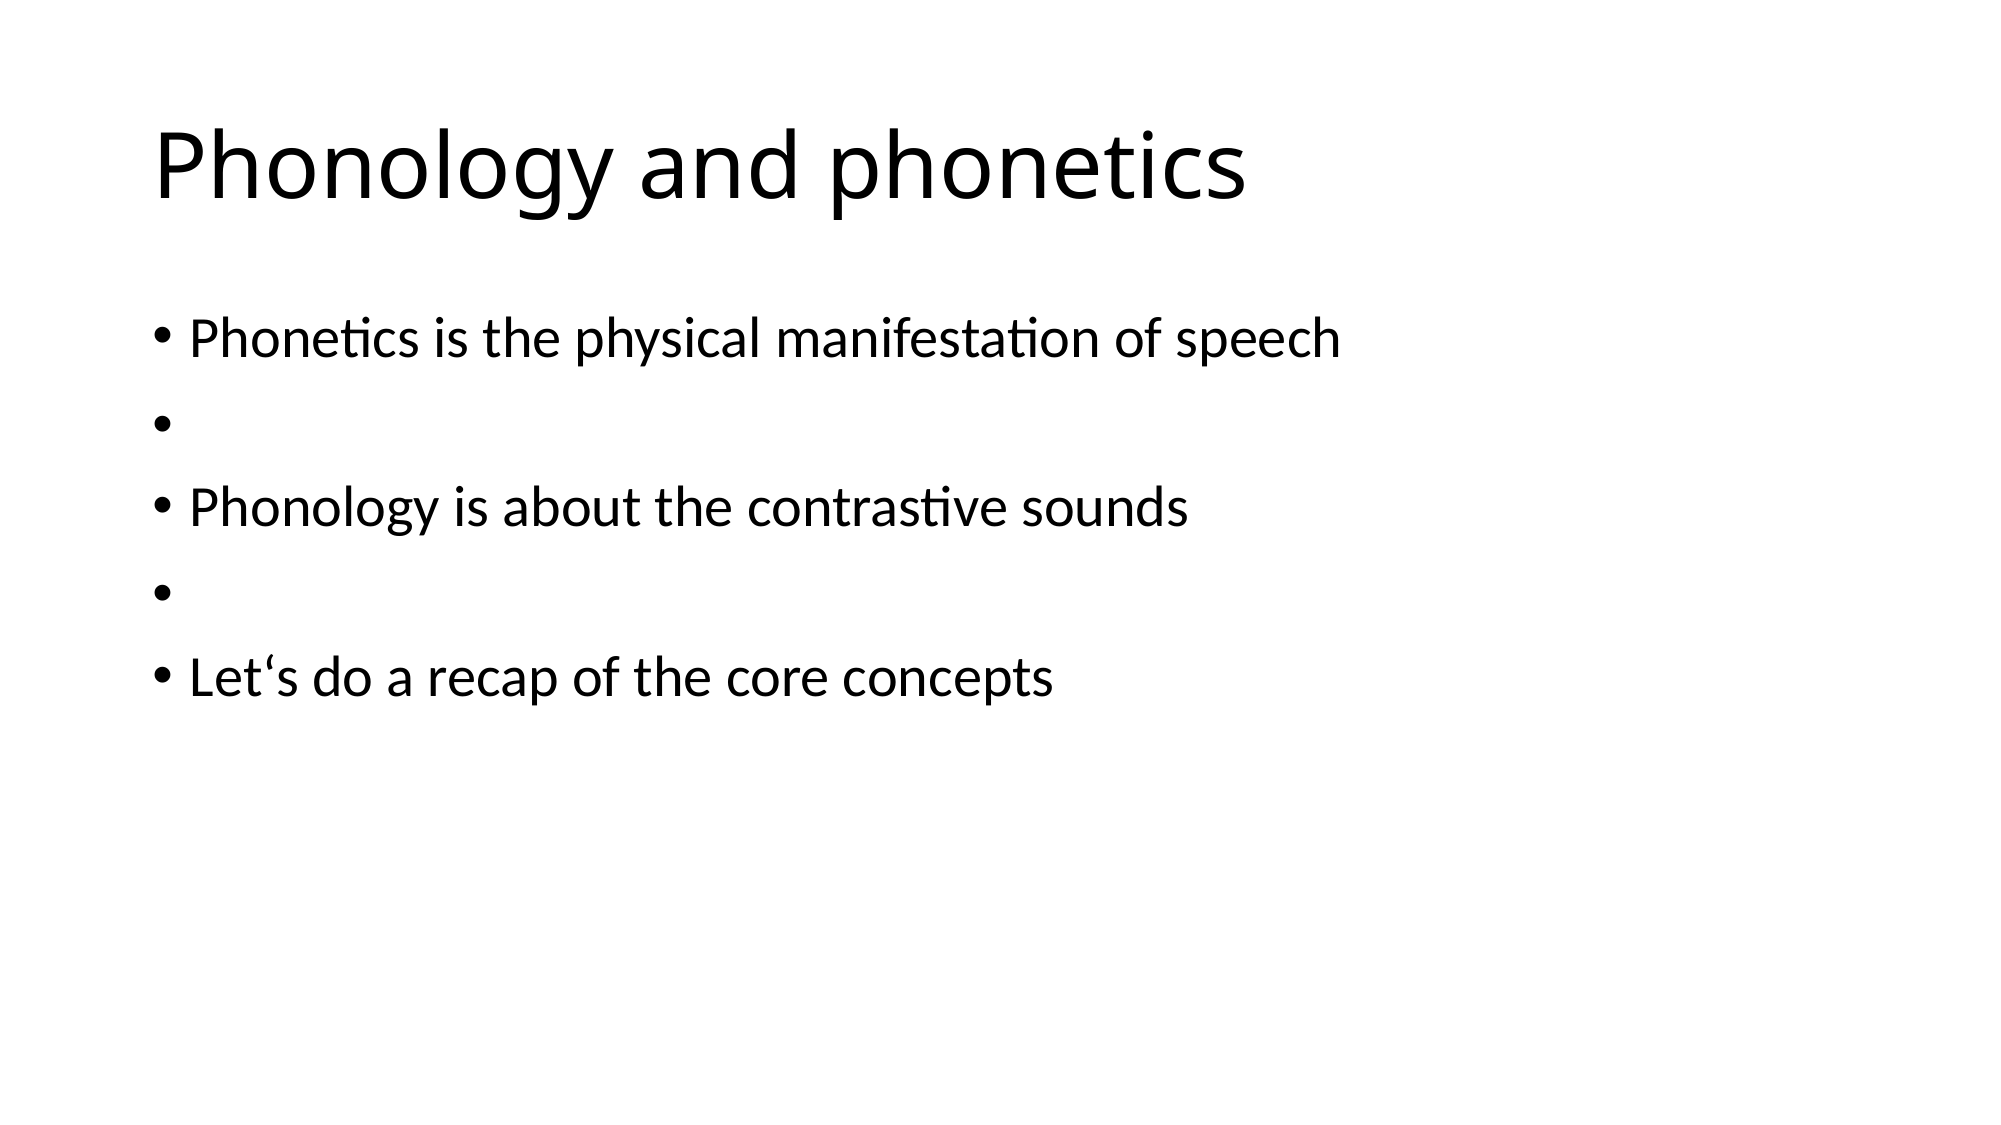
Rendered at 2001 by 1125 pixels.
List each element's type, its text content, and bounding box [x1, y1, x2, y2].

title Phonology and phonetics [137, 59, 1863, 278]
list Phonetics is the physical manifestation of speech Phonology is about the contrastive sounds Let‘s do a recap of the core concepts [137, 299, 1863, 1014]
